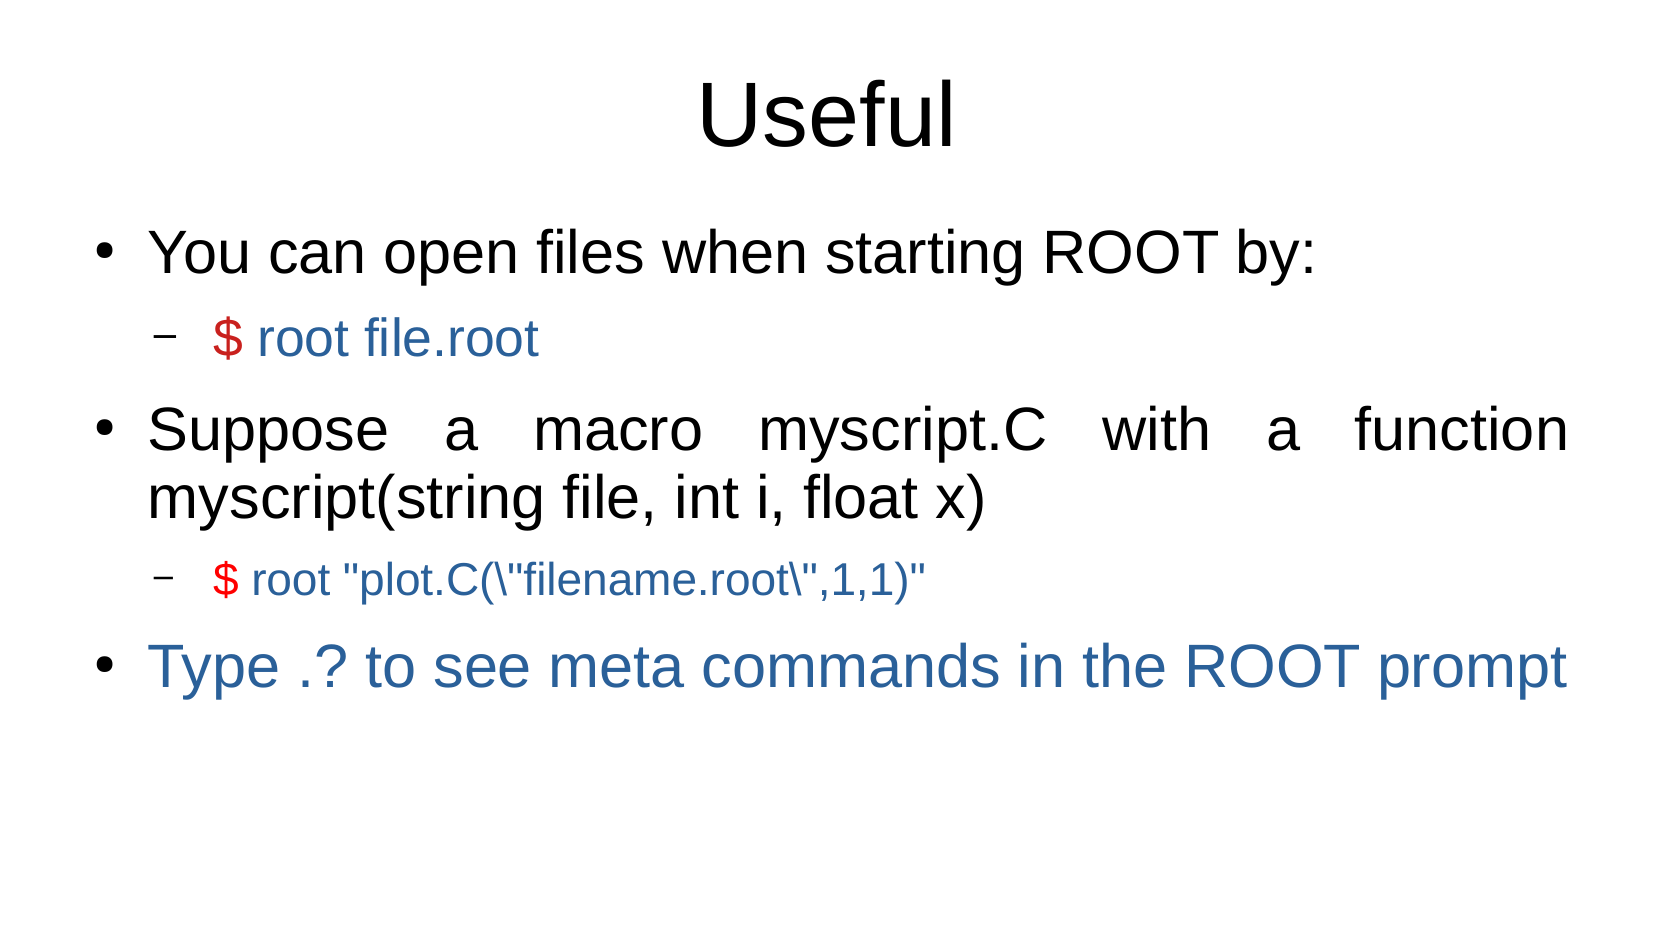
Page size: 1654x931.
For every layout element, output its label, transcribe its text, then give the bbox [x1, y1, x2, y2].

title Useful [82, 37, 1571, 193]
list You can open files when starting ROOT by: $ root file.root Suppose a macro myscript.C with a function myscript(string file, int i, float x) $ root "plot.C(\"filename.root\",1,1)" Type .? to see meta commands in the ROOT prompt [82, 217, 1571, 758]
